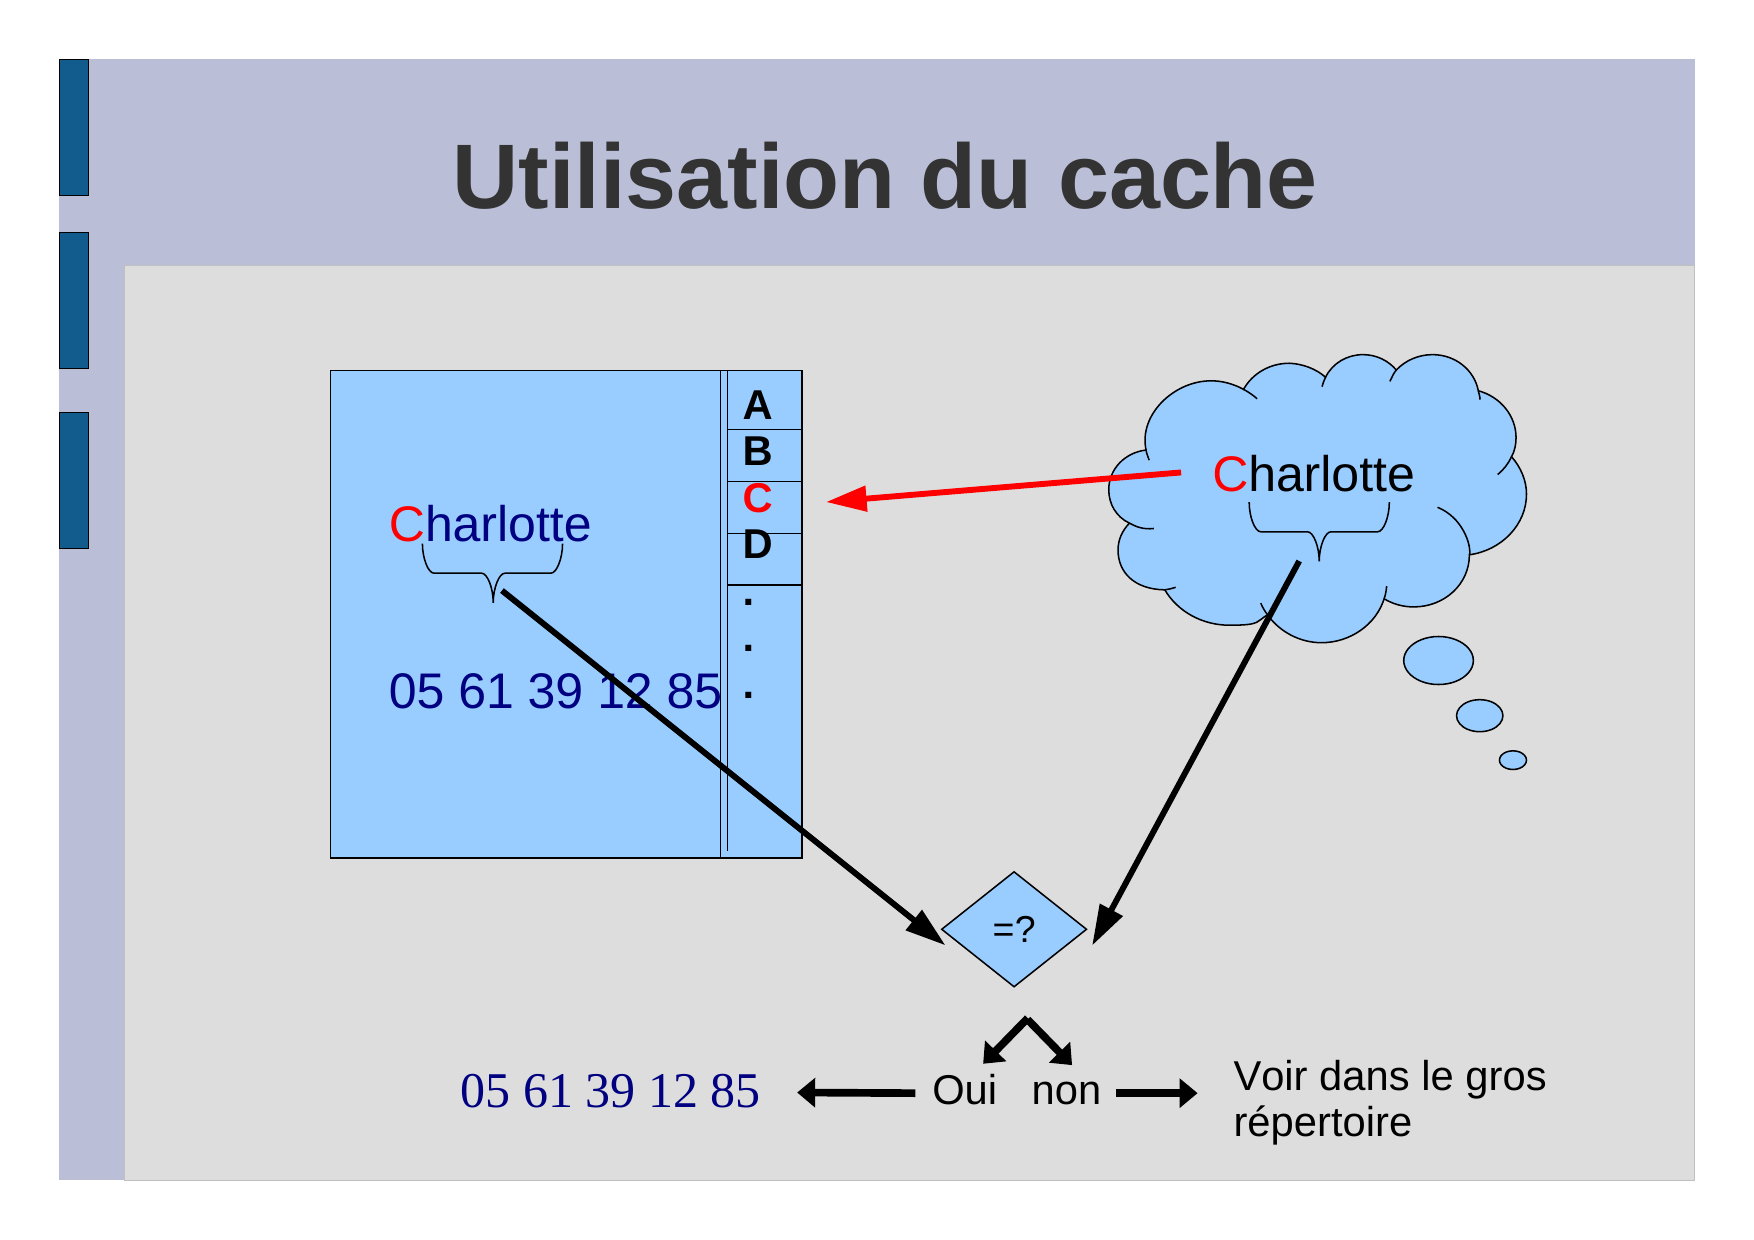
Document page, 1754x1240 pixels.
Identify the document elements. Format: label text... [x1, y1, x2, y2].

text_box [1403, 636, 1474, 685]
text_box =? [941, 871, 1087, 987]
text_box [680, 728, 720, 760]
text_box Charlotte 05 61 39 12 85 [374, 488, 727, 728]
text_box [721, 771, 802, 858]
text_box Oui non [917, 1059, 1117, 1122]
text_box [728, 370, 802, 533]
text_box Charlotte 05 61 39 12 85 [728, 534, 738, 584]
text_box [330, 370, 727, 858]
title Utilisation du cache [118, 88, 1654, 266]
text_box A B C D . . . [738, 586, 788, 715]
text_box A B C D . . . [738, 534, 788, 584]
text_box Charlotte 05 61 39 12 85 [728, 586, 738, 728]
text_box [1456, 699, 1503, 732]
text_box 05 61 39 12 85 [460, 1062, 815, 1120]
text_box A B C D . . . [728, 430, 788, 481]
text_box [1108, 354, 1527, 643]
text_box Voir dans le gros répertoire [1218, 1044, 1563, 1154]
text_box A B C D . . . [728, 373, 788, 429]
text_box [728, 586, 802, 826]
text_box Charlotte [1197, 438, 1431, 510]
text_box A B C D . . . [728, 482, 788, 533]
text_box [1499, 750, 1527, 770]
text_box [721, 728, 727, 766]
text_box [788, 534, 802, 584]
